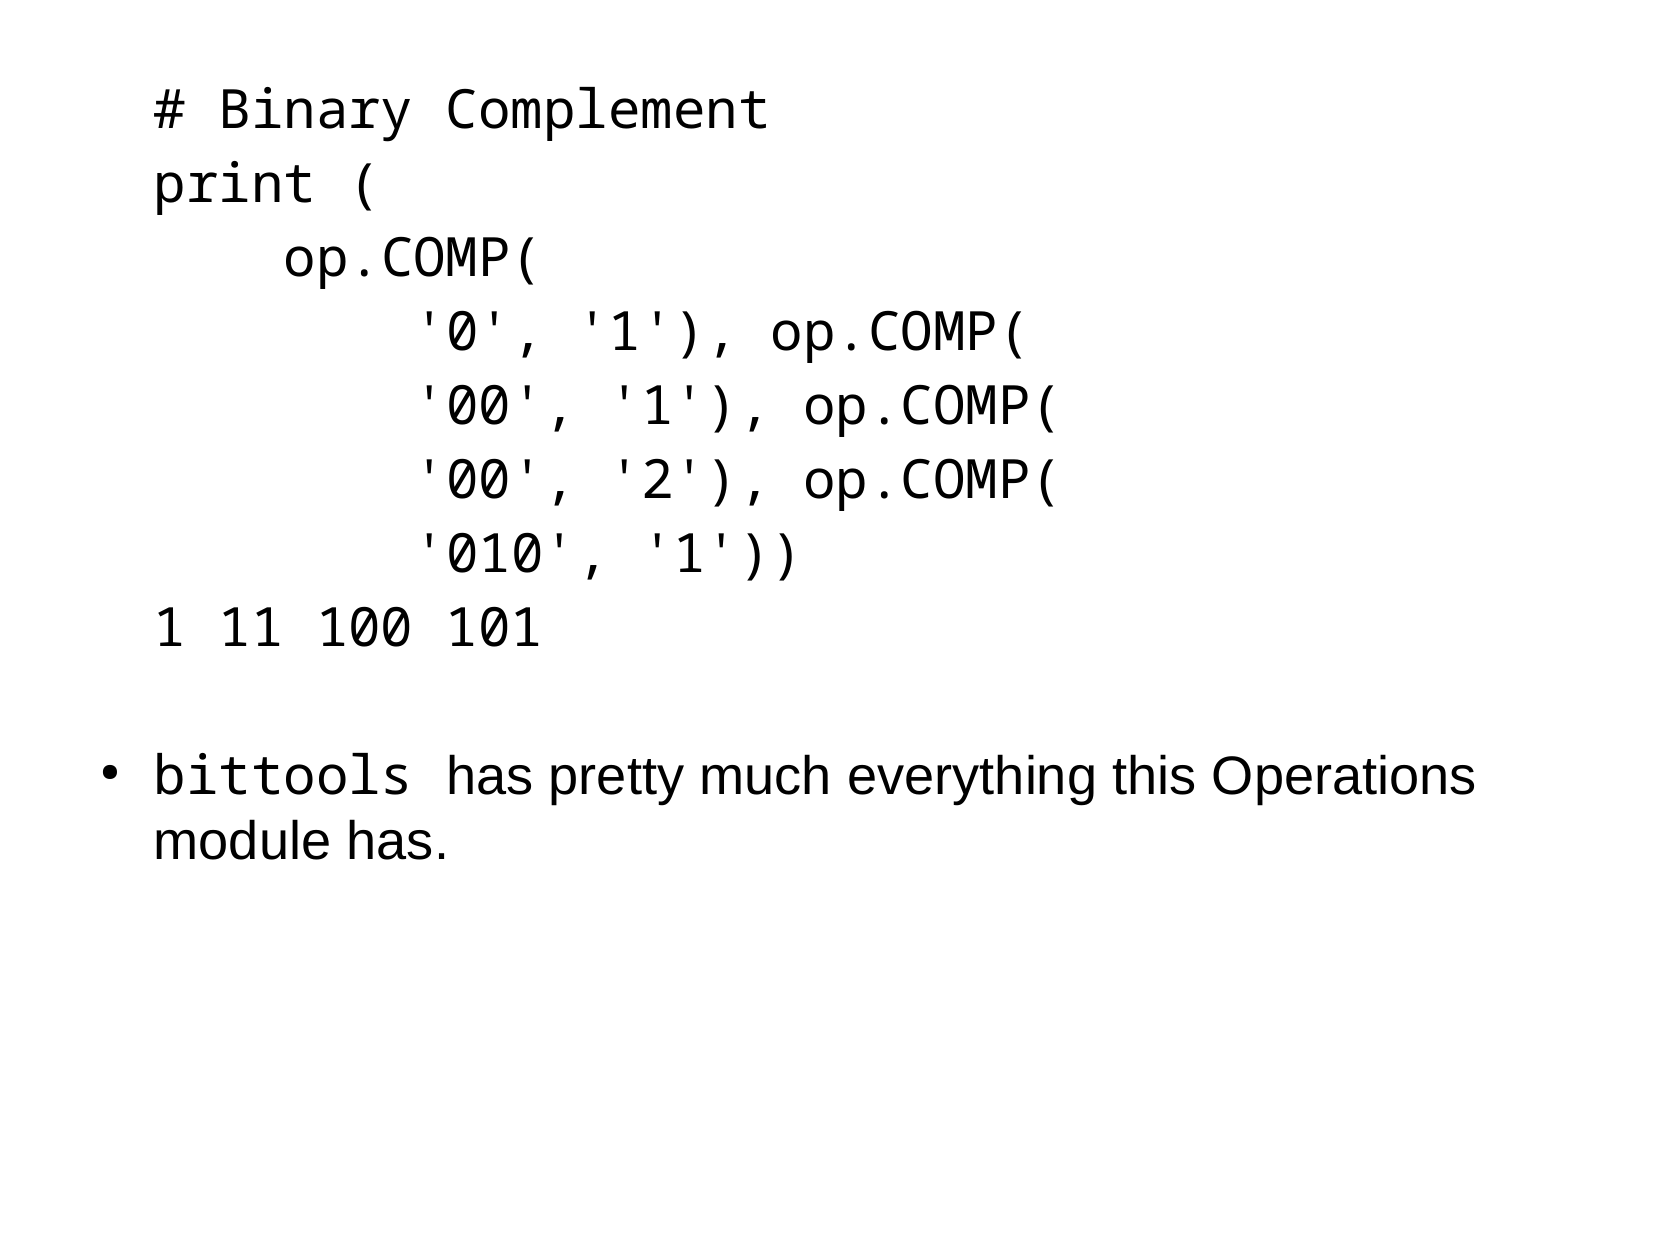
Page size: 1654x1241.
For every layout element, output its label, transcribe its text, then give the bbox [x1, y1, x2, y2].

list # Binary Complement print ( op.COMP( '0', '1'), op.COMP( '00', '1'), op.COMP( '00', '2'), op.COMP( '010', '1')) 1 11 100 101 bittools has pretty much everything this Operations module has. [82, 70, 1571, 1010]
